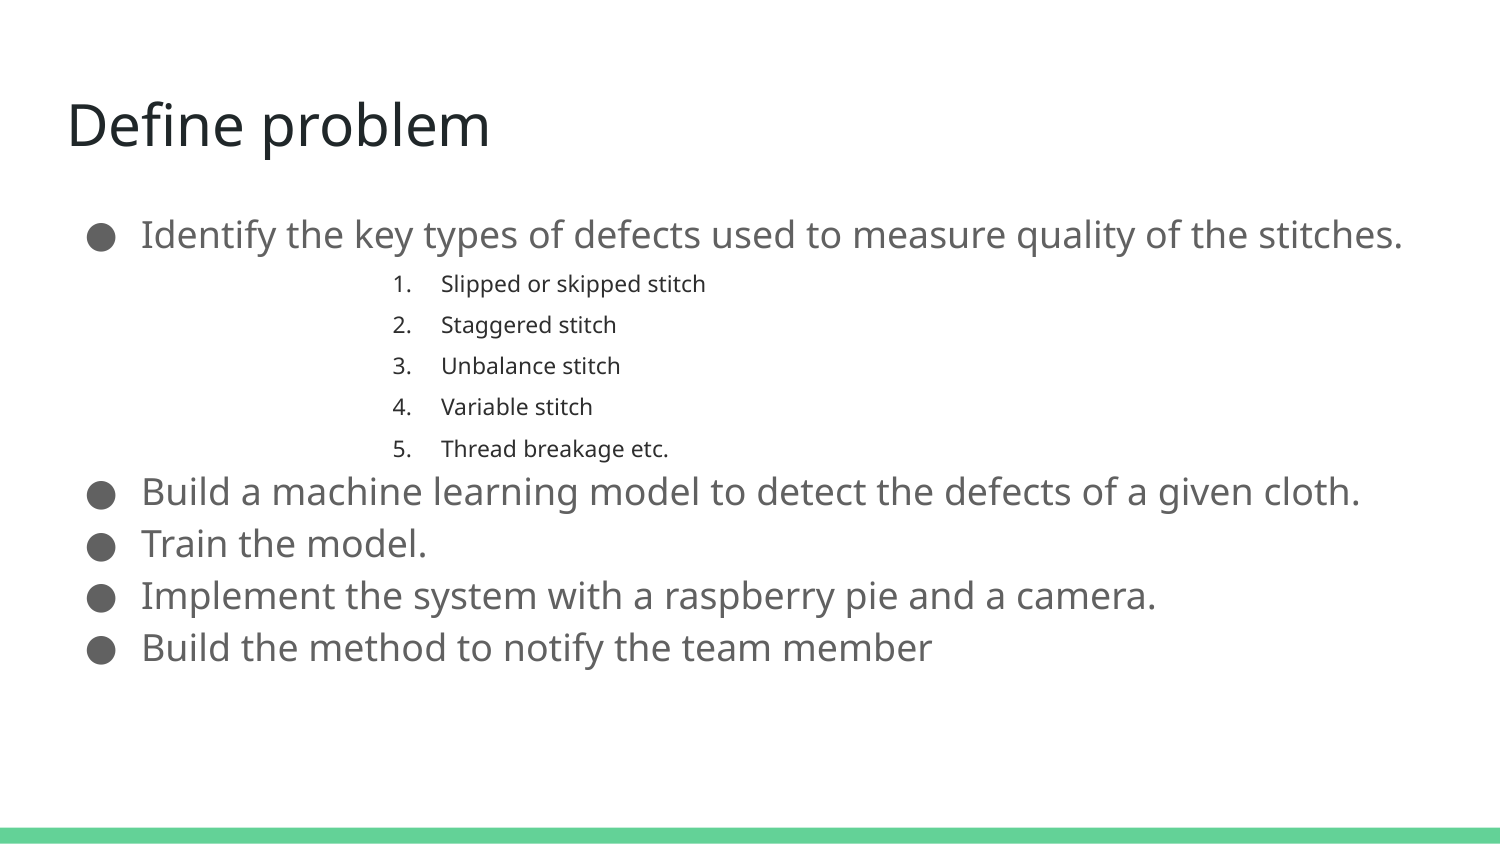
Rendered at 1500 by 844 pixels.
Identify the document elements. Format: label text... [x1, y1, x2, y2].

title Define problem [51, 72, 1449, 167]
list Identify the key types of defects used to measure quality of the stitches. Slipped or skipped stitch Staggered stitch Unbalance stitch Variable stitch Thread breakage etc. Build a machine learning model to detect the defects of a given cloth. Train the model. Implement the system with a raspberry pie and a camera. Build the method to notify the team member [51, 189, 1449, 750]
